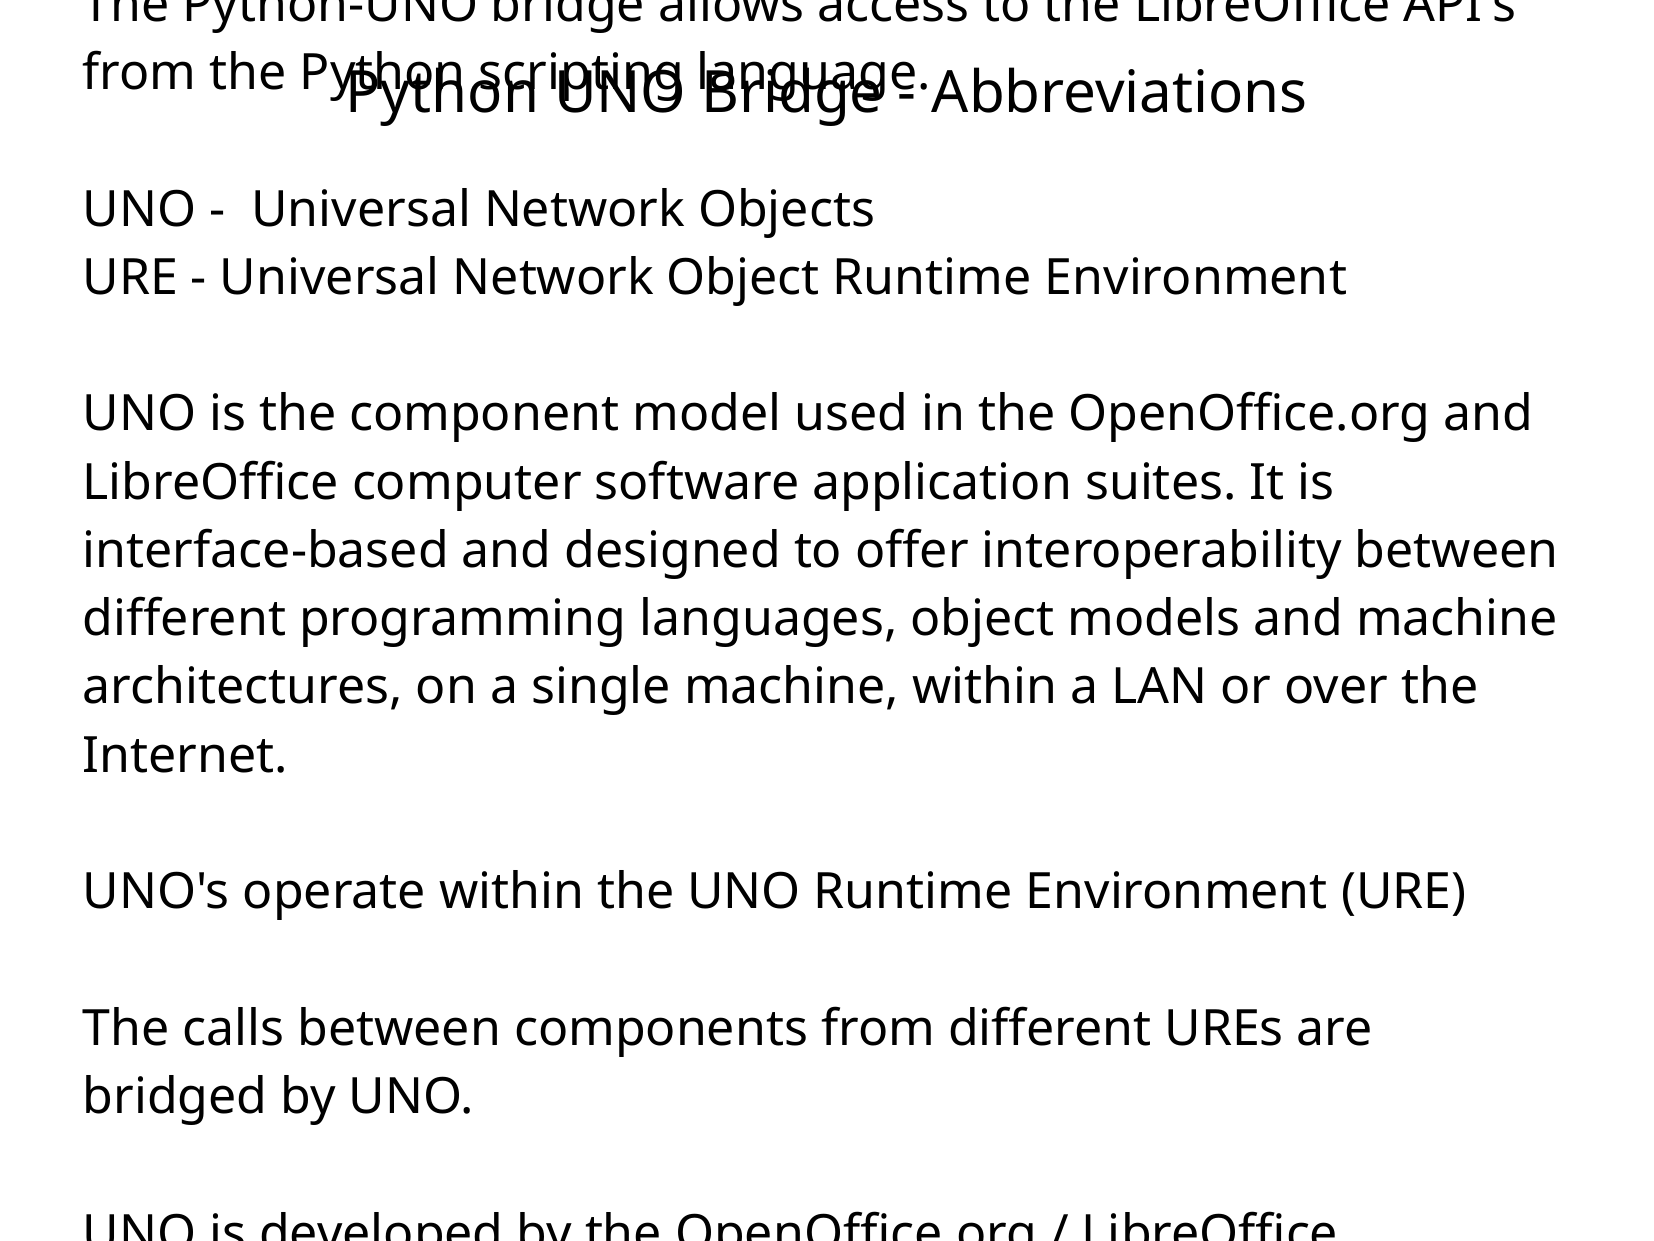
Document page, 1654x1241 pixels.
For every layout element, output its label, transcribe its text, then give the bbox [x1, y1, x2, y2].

title Python UNO Bridge - Abbreviations [82, 49, 1571, 130]
subtitle The Python-UNO bridge allows access to the LibreOffice API's from the Python scripting language. UNO - Universal Network Objects URE - Universal Network Object Runtime Environment UNO is the component model used in the OpenOffice.org and LibreOffice computer software application suites. It is interface-based and designed to offer interoperability between different programming languages, object models and machine architectures, on a single machine, within a LAN or over the Internet. UNO's operate within the UNO Runtime Environment (URE) The calls between components from different UREs are bridged by UNO. UNO is developed by the OpenOffice.org / LibreOffice community [82, 155, 1571, 1146]
